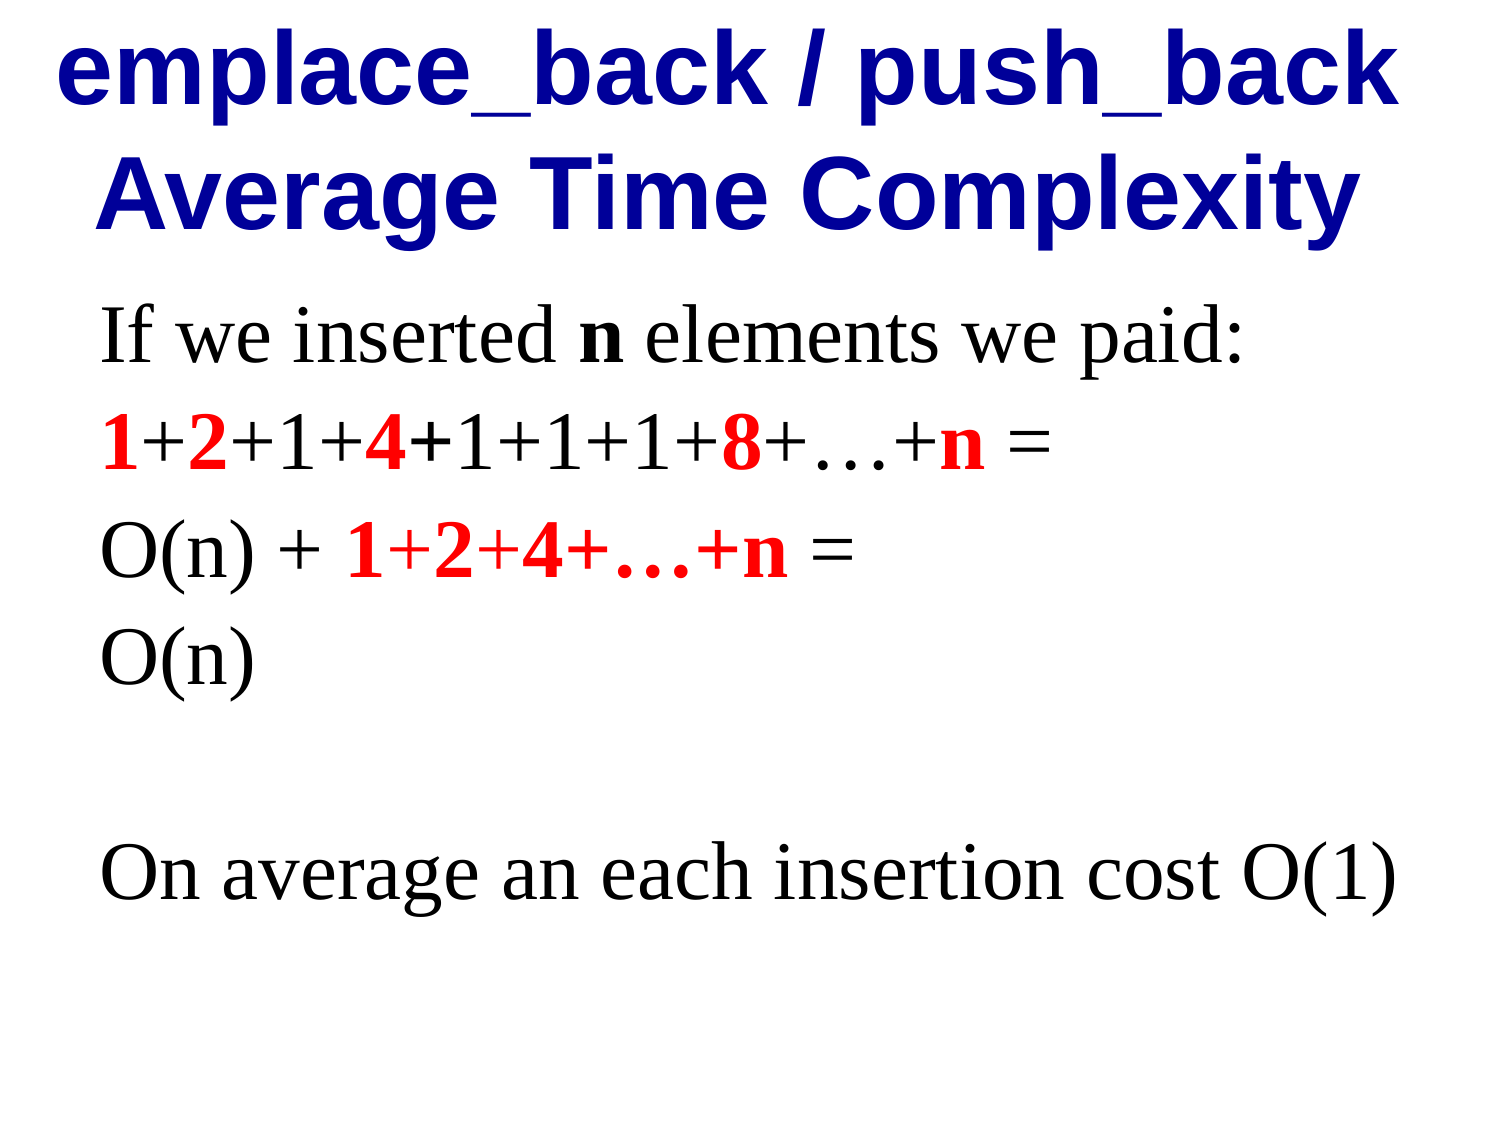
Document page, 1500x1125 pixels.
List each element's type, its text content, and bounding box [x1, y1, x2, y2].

text_box If we inserted n elements we paid: 1+2+1+4+1+1+1+8+…+n = O(n) + 1+2+4+…+n = O(n) On average an each insertion cost O(1) [6, 280, 1436, 926]
title emplace_back / push_back Average Time Complexity [51, 0, 1406, 250]
